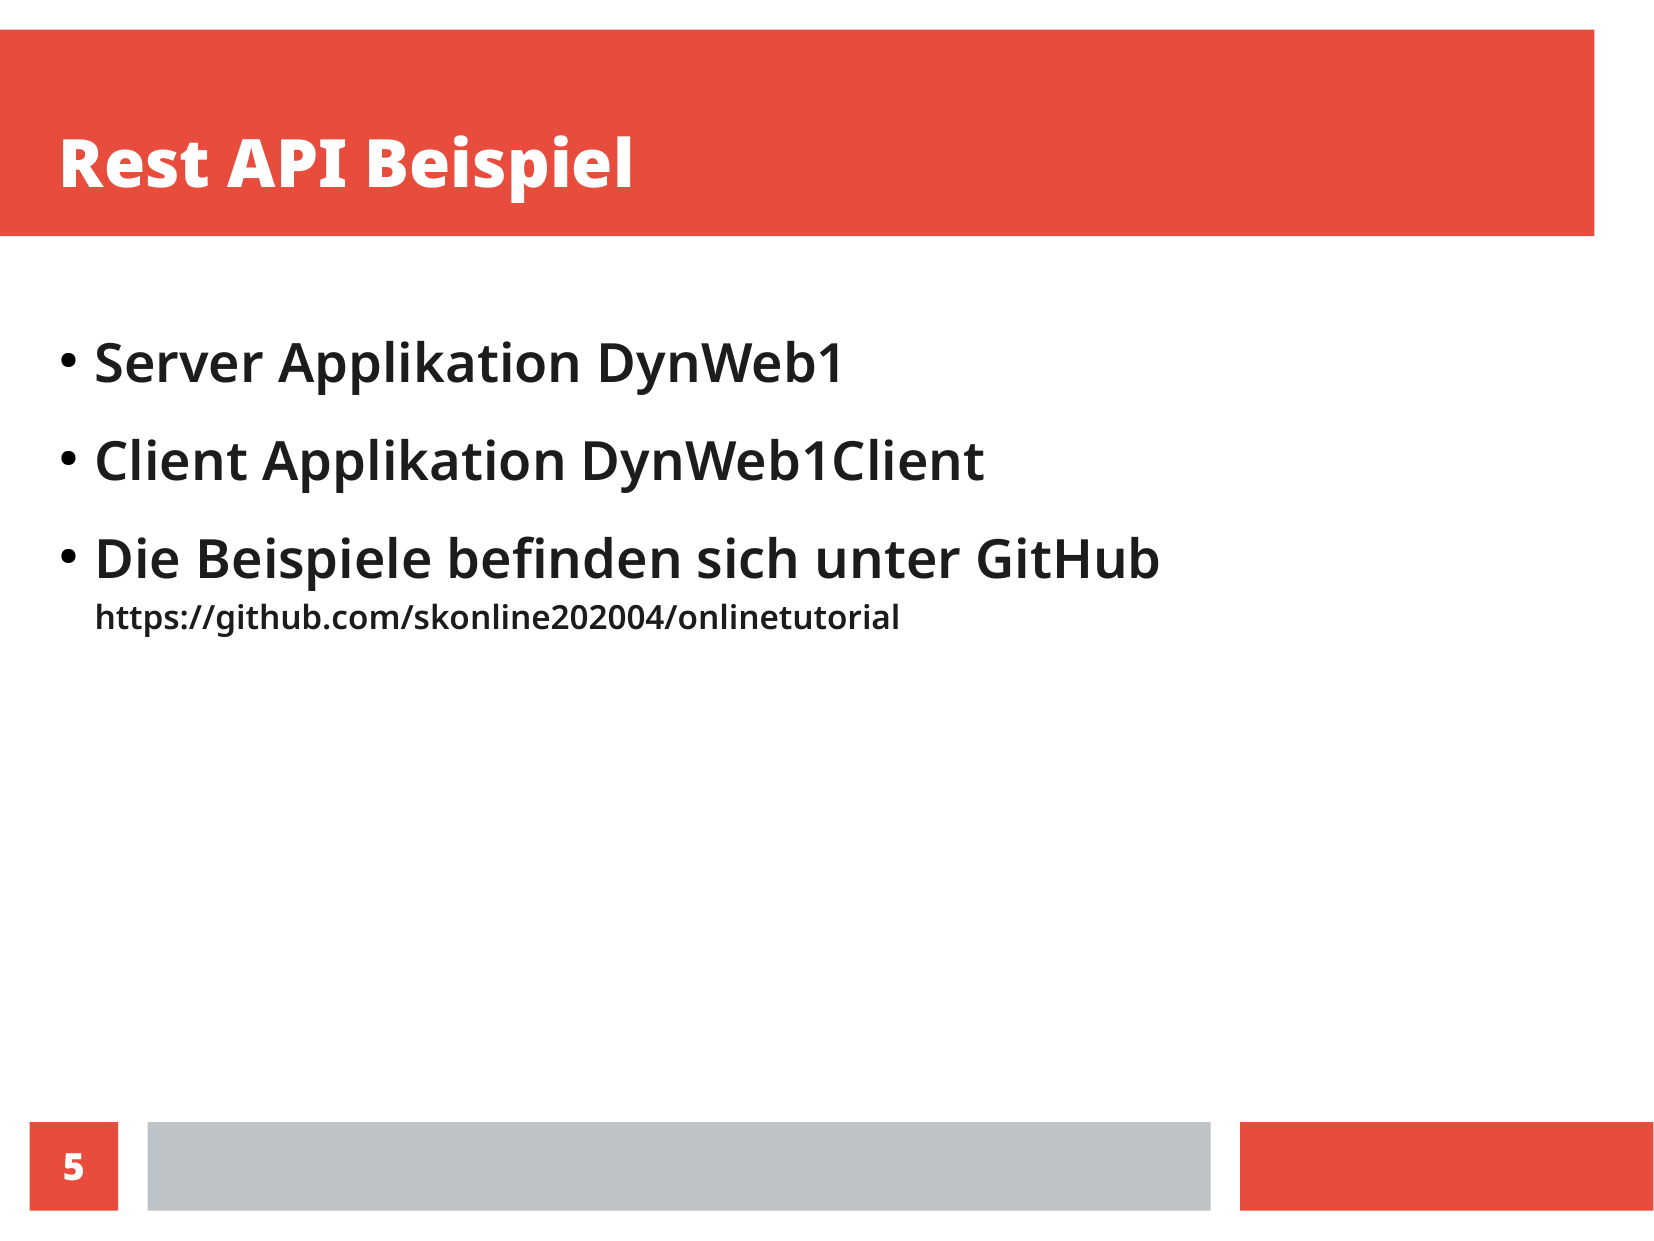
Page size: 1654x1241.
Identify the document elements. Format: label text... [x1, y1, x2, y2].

title Rest API Beispiel [59, 59, 1595, 207]
list Server Applikation DynWeb1 Client Applikation DynWeb1Client Die Beispiele befinden sich unter GitHub https://github.com/skonline202004/onlinetutorial [59, 324, 1565, 1093]
